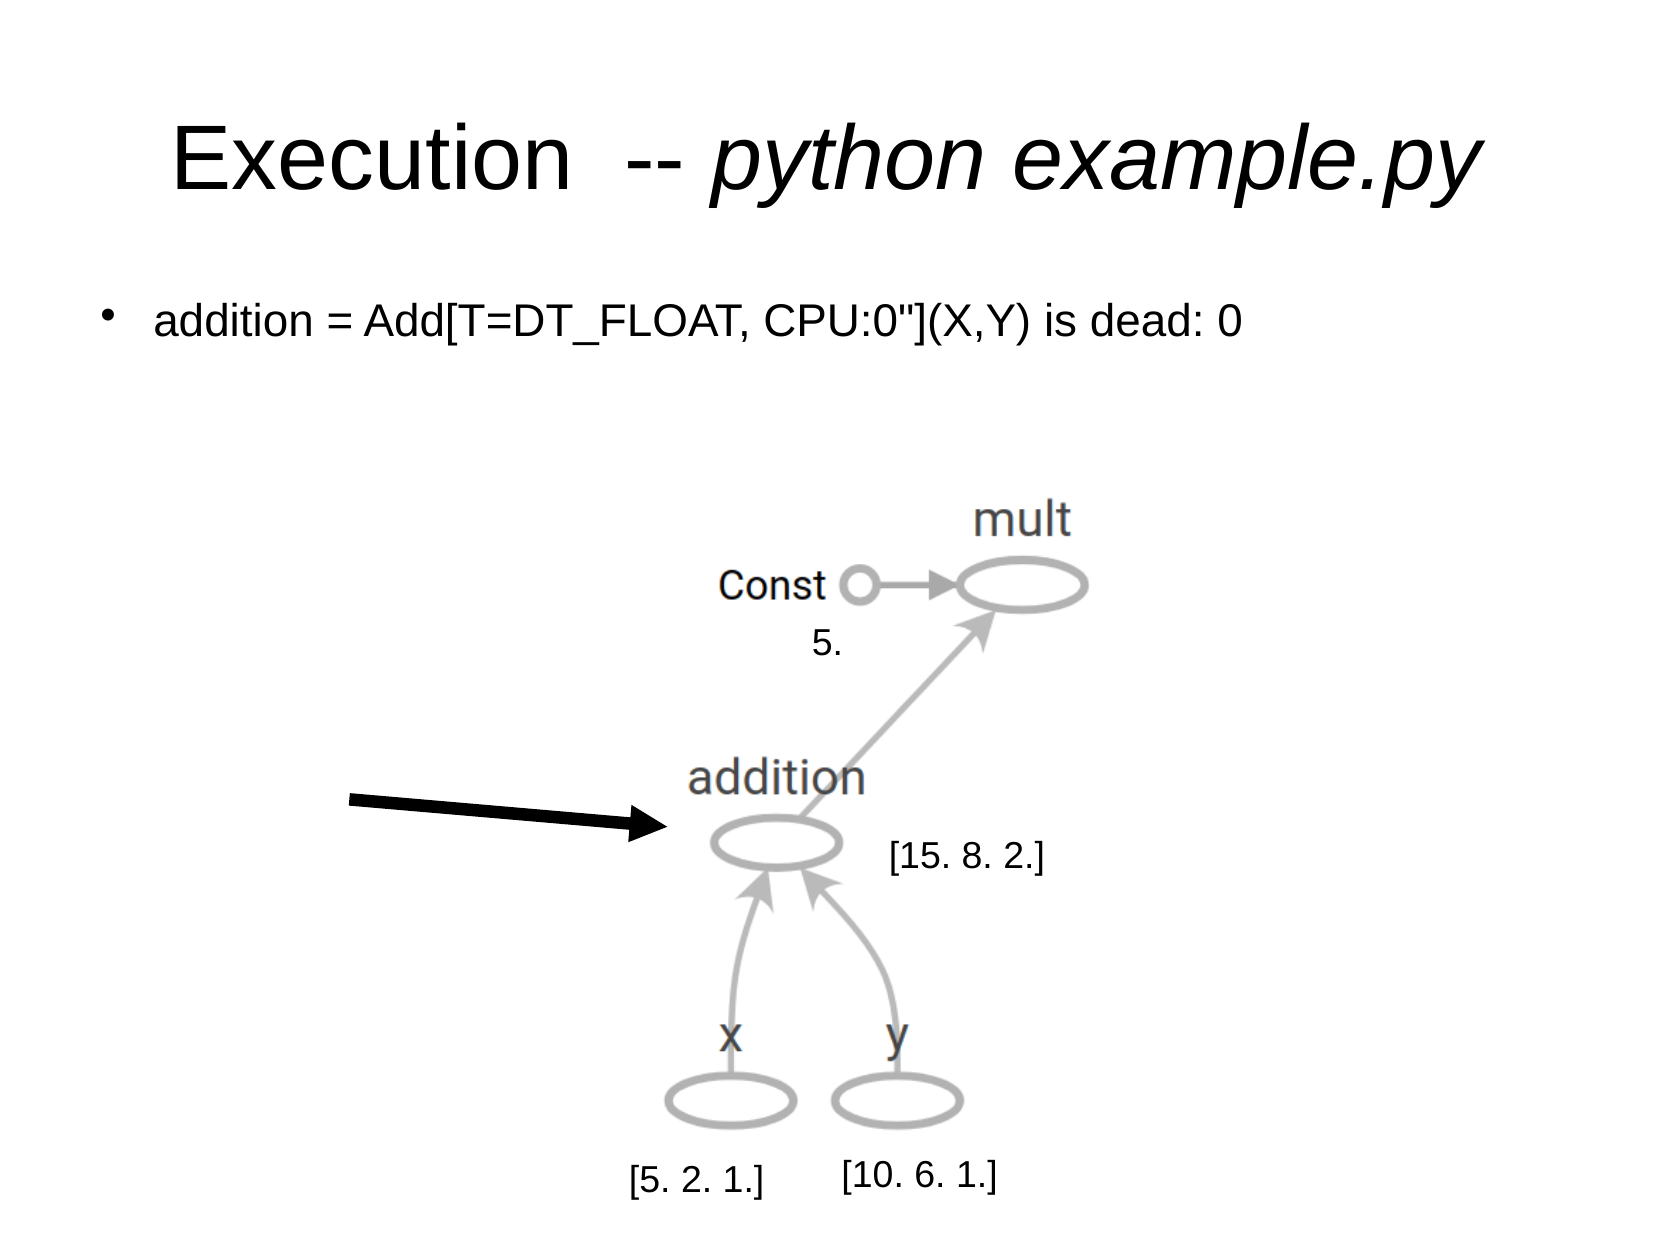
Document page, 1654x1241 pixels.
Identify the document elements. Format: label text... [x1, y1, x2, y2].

picture [566, 460, 1151, 1170]
text_box Execution -- python example.py [82, 49, 1571, 257]
text_box addition = Add[T=DT_FLOAT, CPU:0"](X,Y) is dead: 0 [82, 290, 1571, 1010]
text_box [10. 6. 1.] [826, 1145, 1122, 1203]
text_box [5. 2. 1.] [614, 1151, 827, 1209]
text_box 5. [797, 614, 880, 671]
text_box [15. 8. 2.] [873, 826, 1075, 884]
